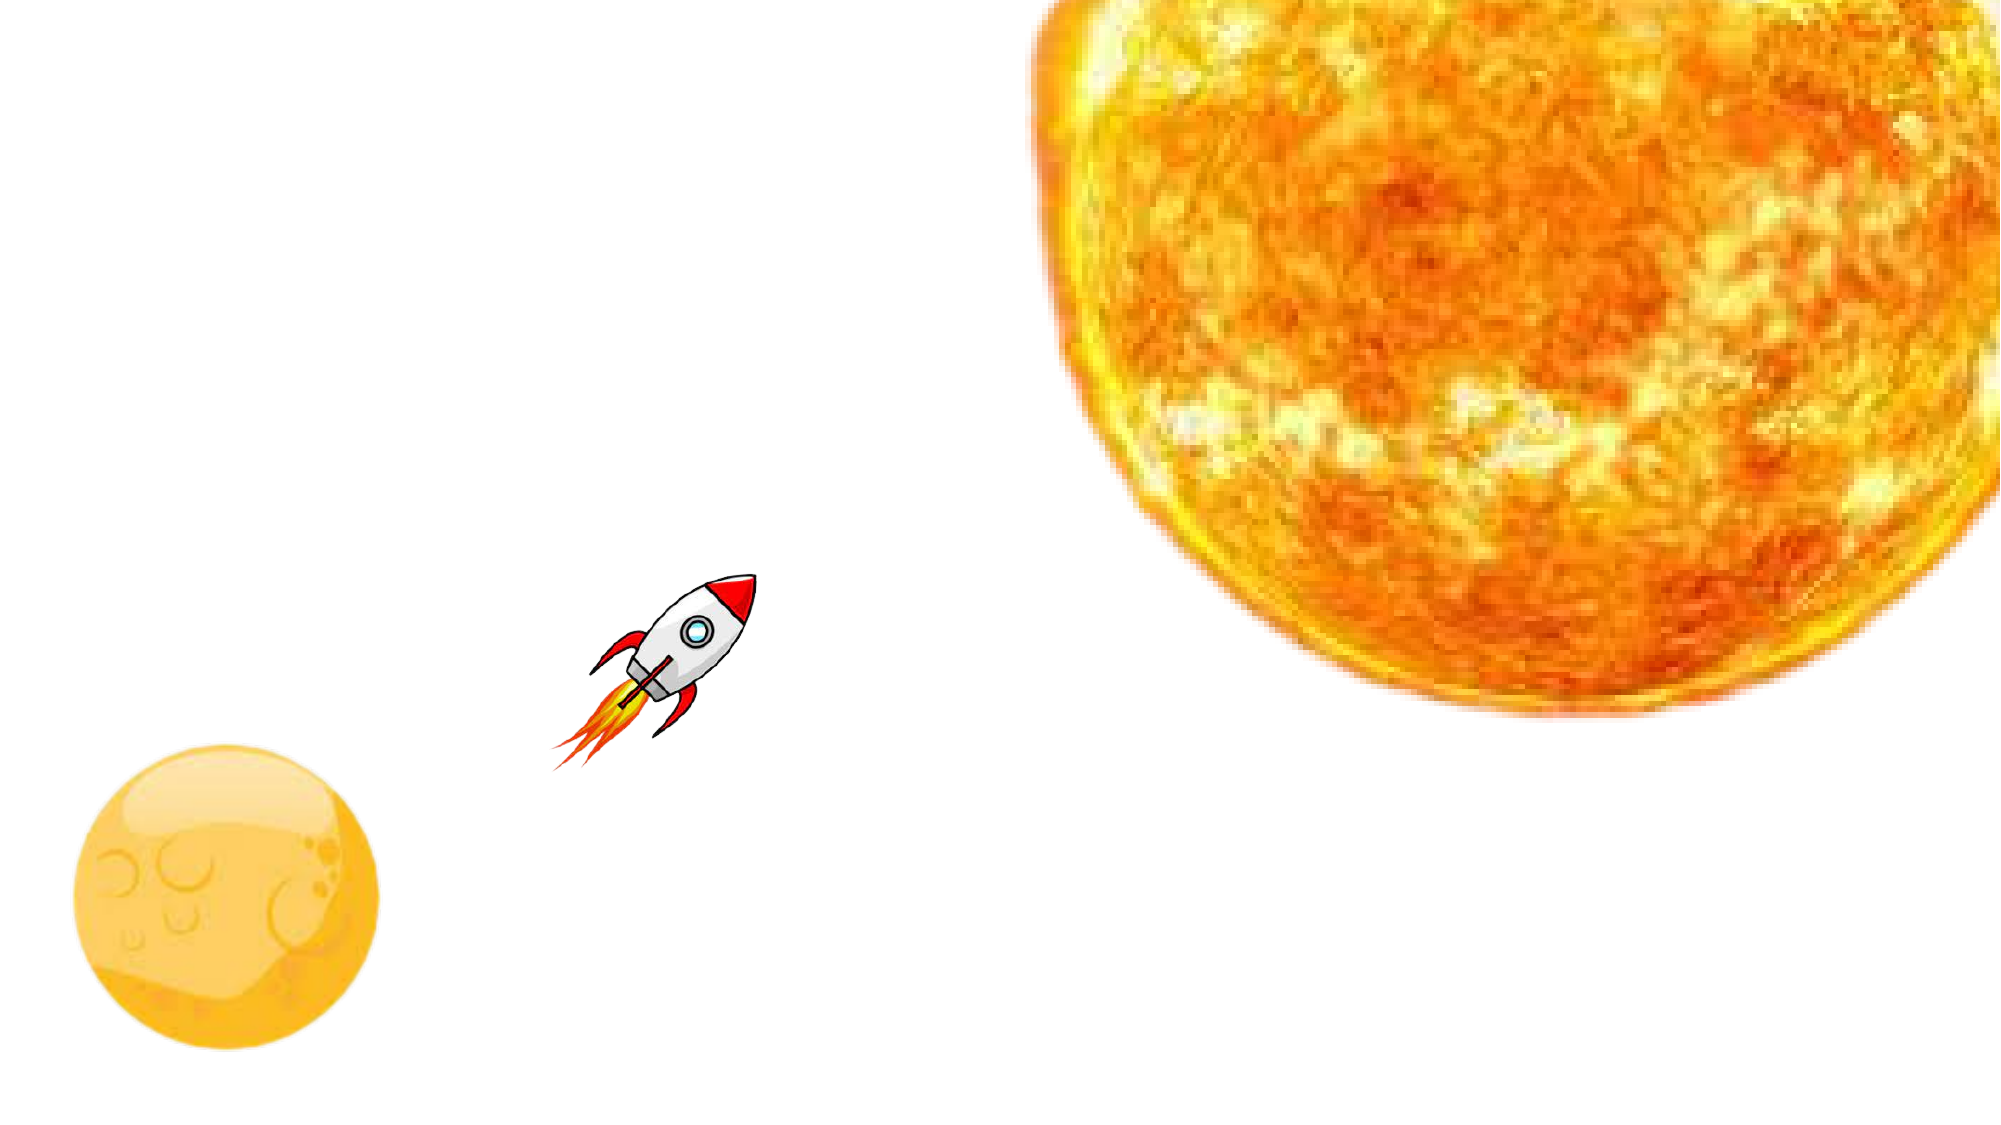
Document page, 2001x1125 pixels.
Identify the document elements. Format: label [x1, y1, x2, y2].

picture [549, 569, 757, 776]
picture [935, 0, 2000, 843]
picture [0, 671, 454, 1125]
